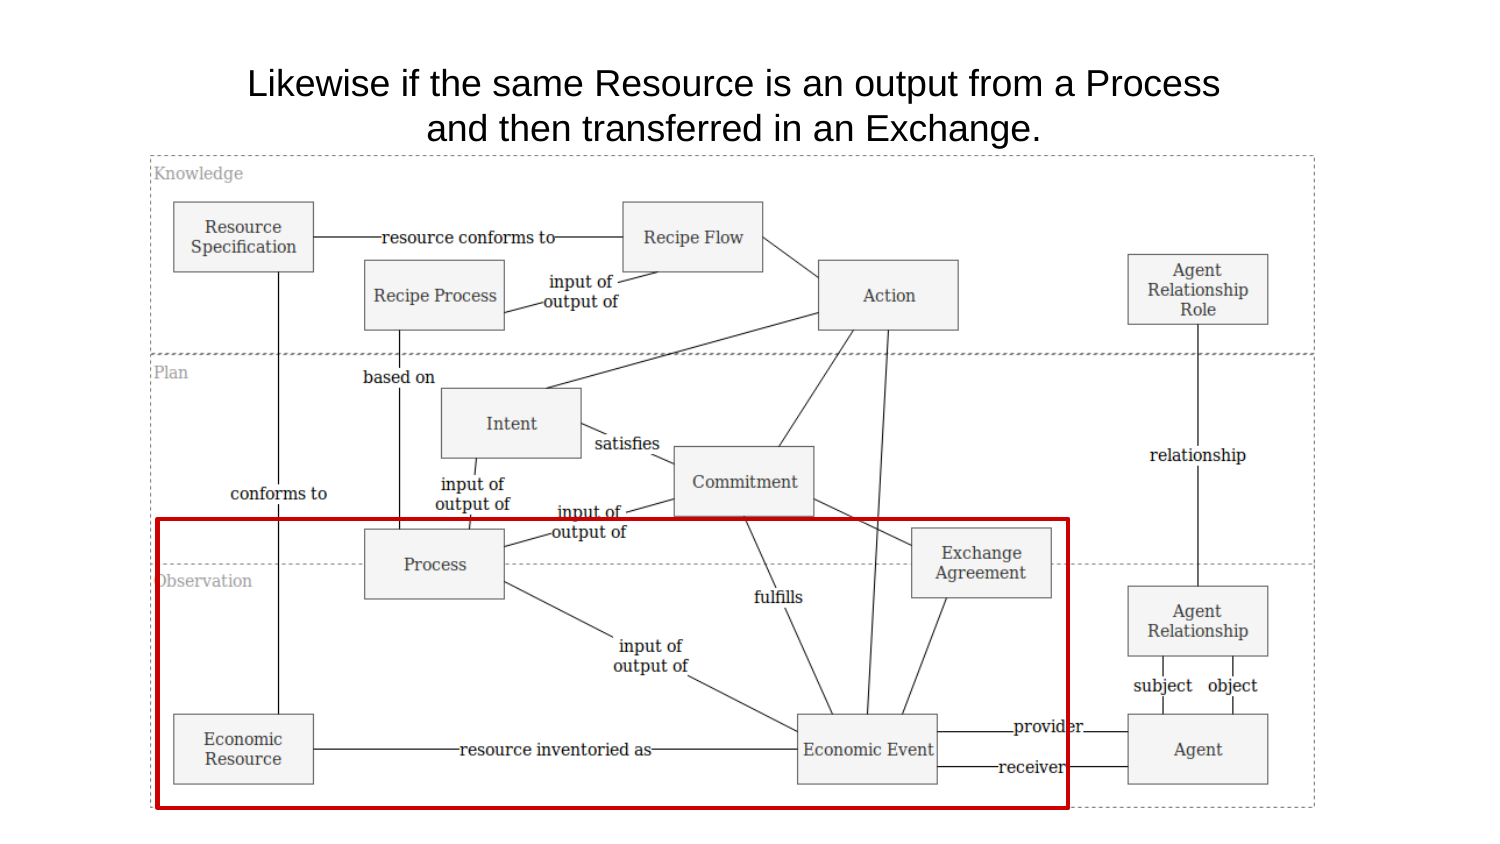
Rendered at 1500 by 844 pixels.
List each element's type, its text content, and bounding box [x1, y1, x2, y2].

picture [150, 155, 1315, 808]
picture [160, 521, 1066, 806]
text_box Likewise if the same Resource is an output from a Process and then transferred in an Exchange. [74, 43, 1405, 173]
